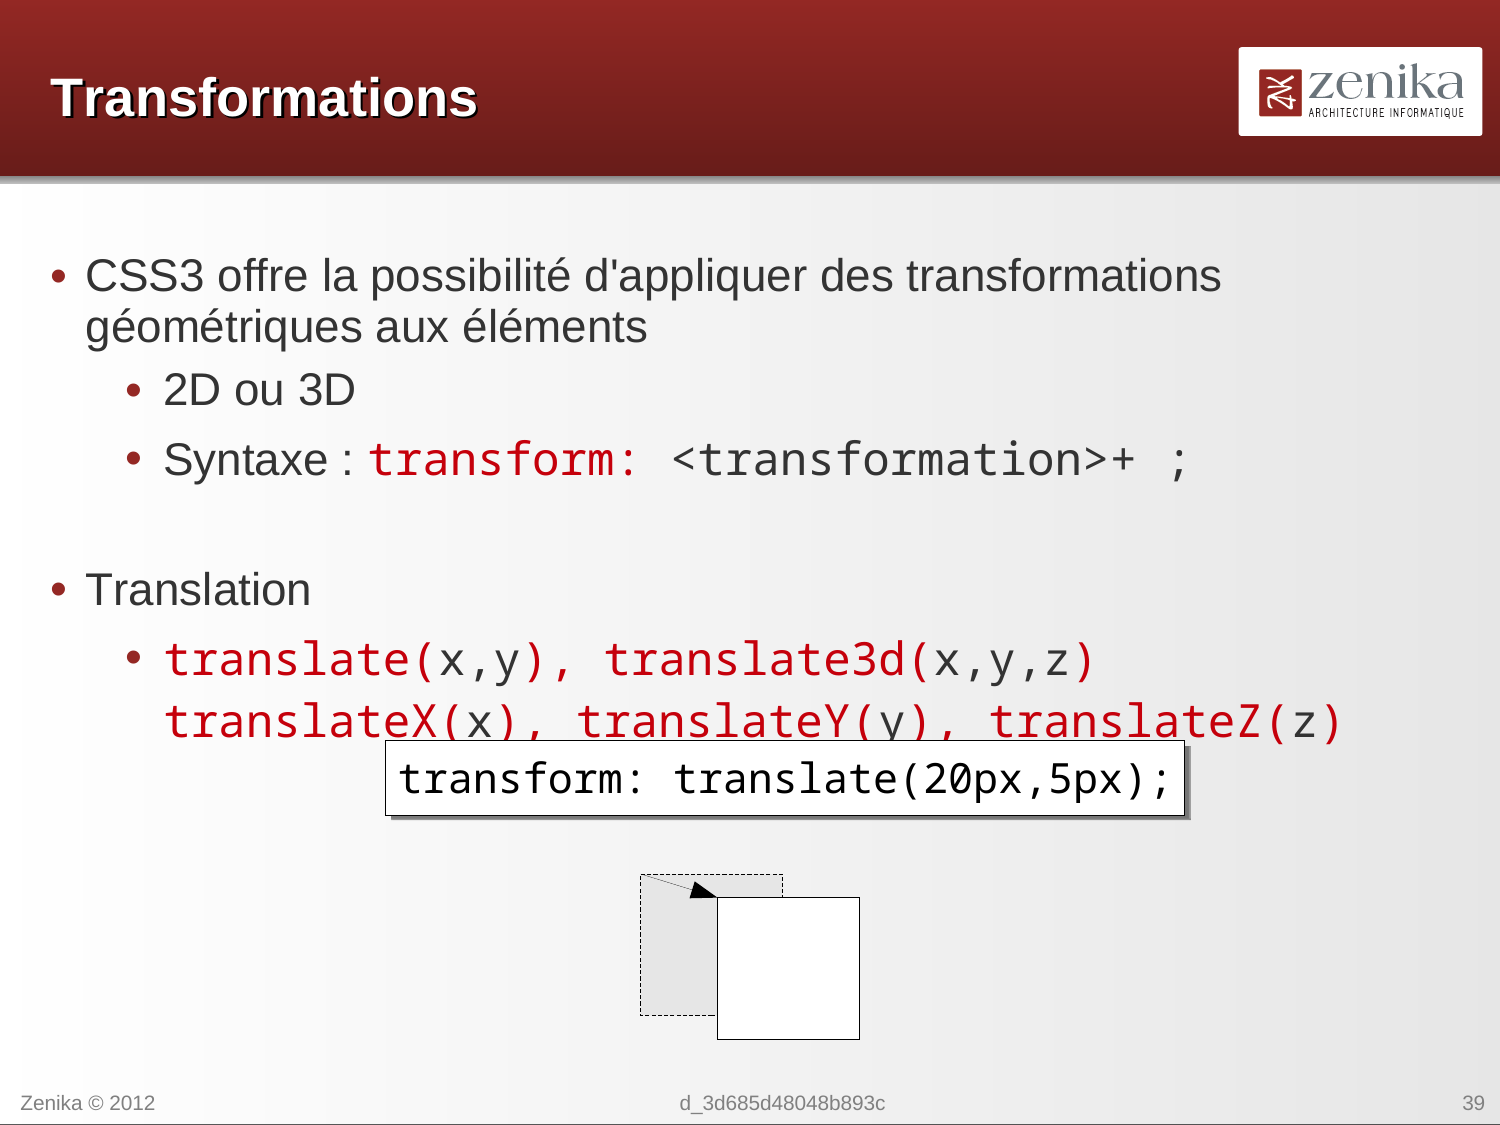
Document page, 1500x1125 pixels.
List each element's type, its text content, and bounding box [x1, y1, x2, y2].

title Transformations [50, 15, 1206, 180]
text_box [640, 874, 860, 1040]
picture [1257, 58, 1464, 125]
list CSS3 offre la possibilité d'appliquer des transformations géométriques aux éléments 2D ou 3D Syntaxe : transform: <transformation>+ ; Translation translate(x,y), translate3d(x,y,z) translateX(x), translateY(y), translateZ(z) [50, 249, 1435, 1079]
text_box transform: translate(20px,5px); [385, 740, 1185, 816]
